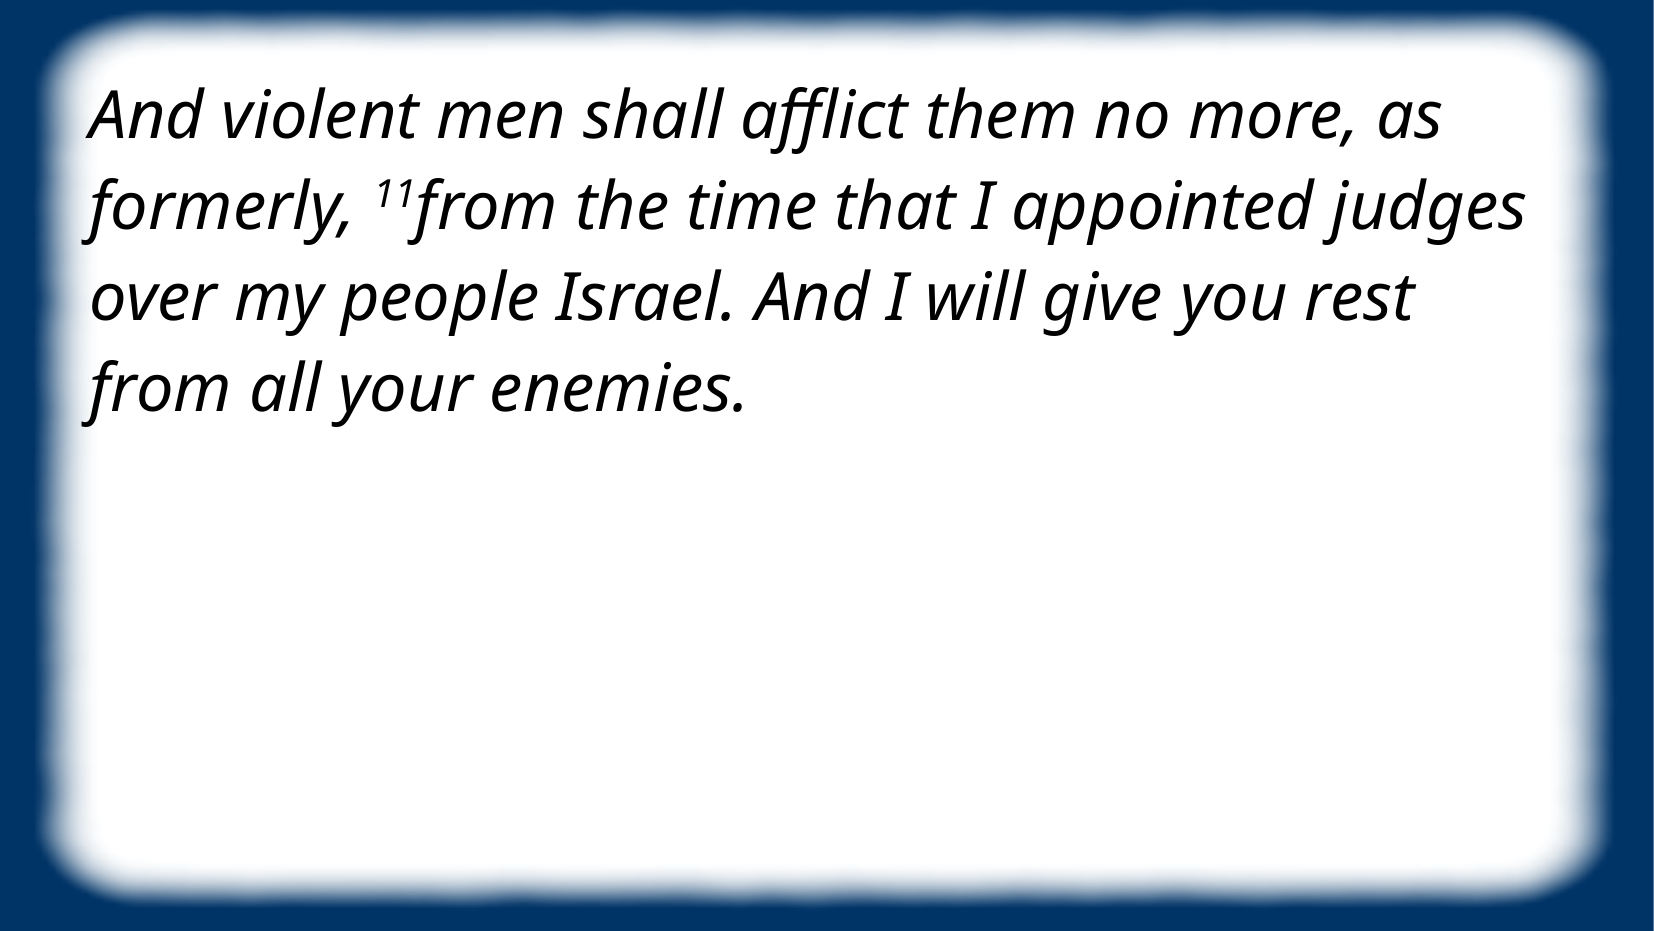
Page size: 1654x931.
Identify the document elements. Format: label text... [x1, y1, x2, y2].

text_box And violent men shall afflict them no more, as formerly, 11from the time that I appointed judges over my people Israel. And I will give you rest from all your enemies. [75, 60, 1591, 646]
picture [0, 0, 1654, 931]
